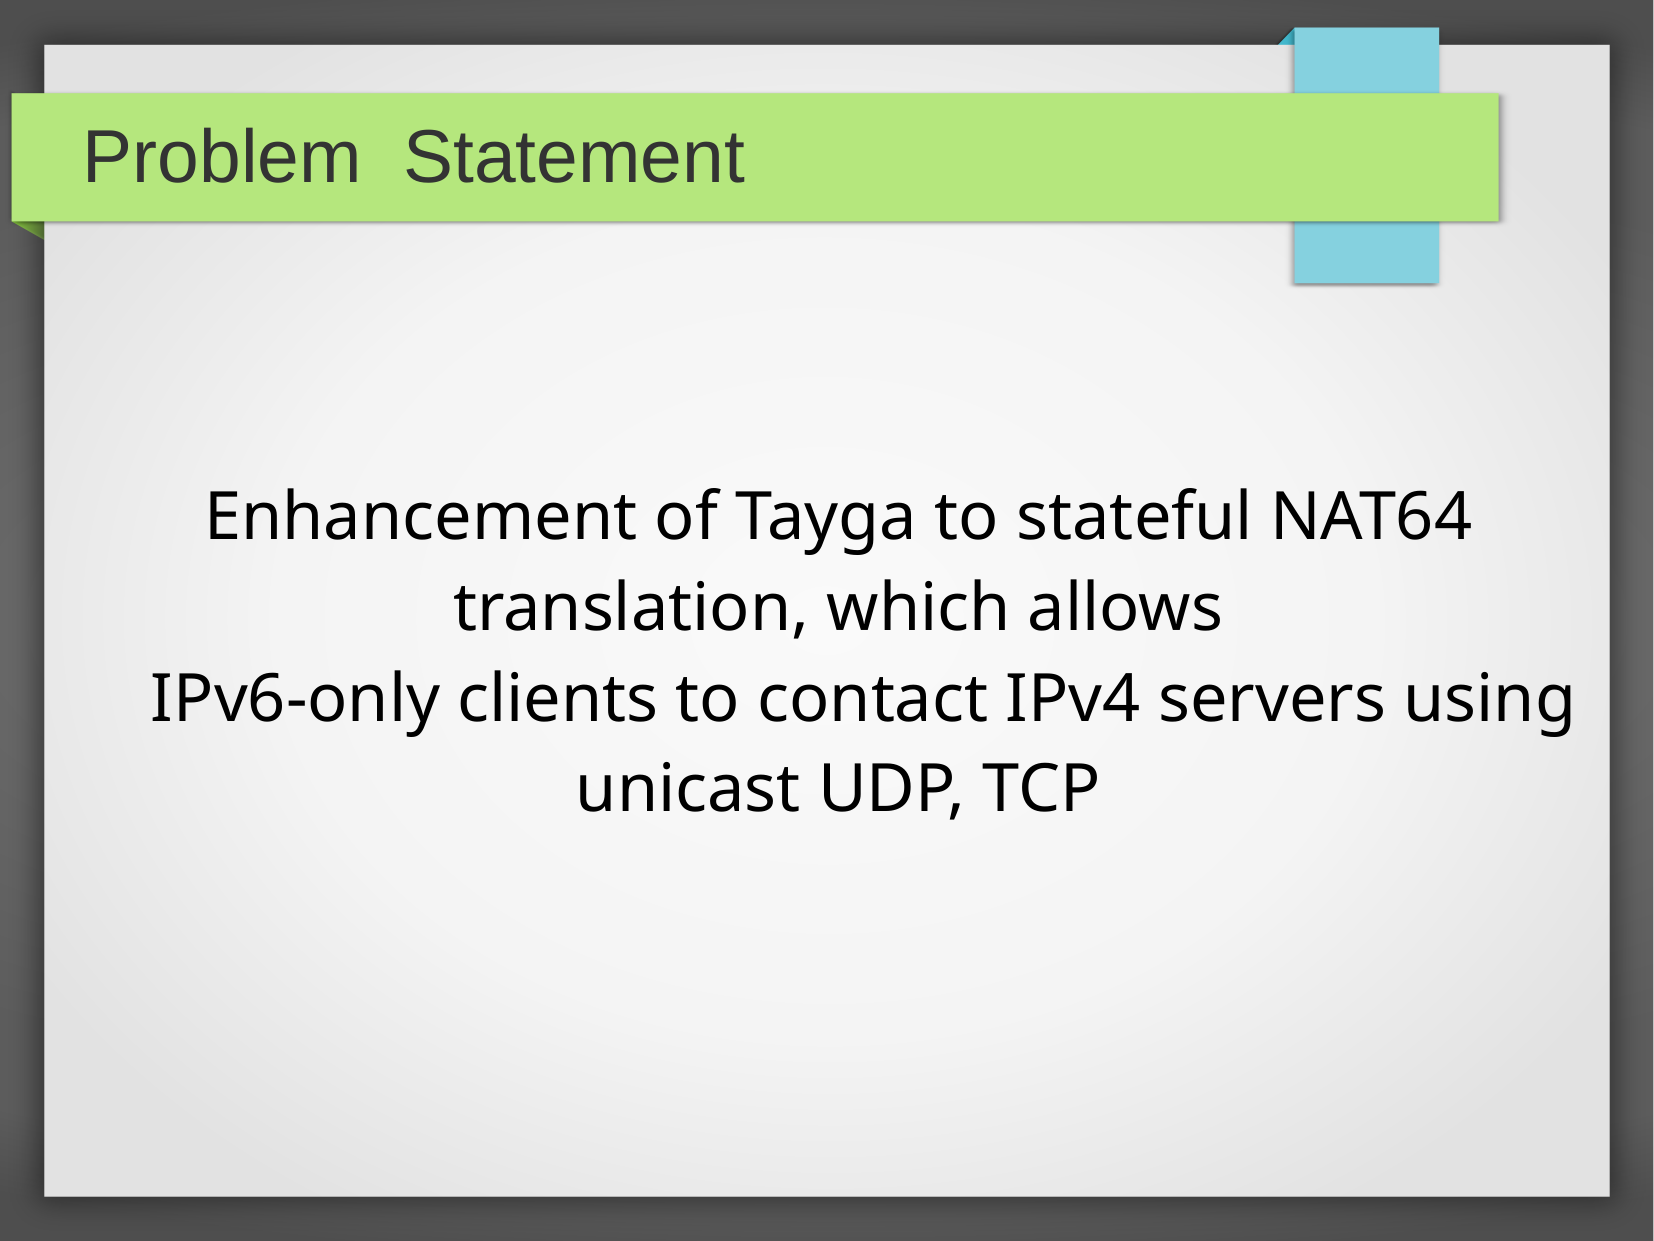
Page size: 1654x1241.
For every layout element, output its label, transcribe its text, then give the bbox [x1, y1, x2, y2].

subtitle Enhancement of Tayga to stateful NAT64 translation, which allows IPv6-only clients to contact IPv4 servers using unicast UDP, TCP [94, 290, 1583, 1010]
title Problem Statement [82, 52, 1571, 260]
picture [0, 0, 1654, 1241]
